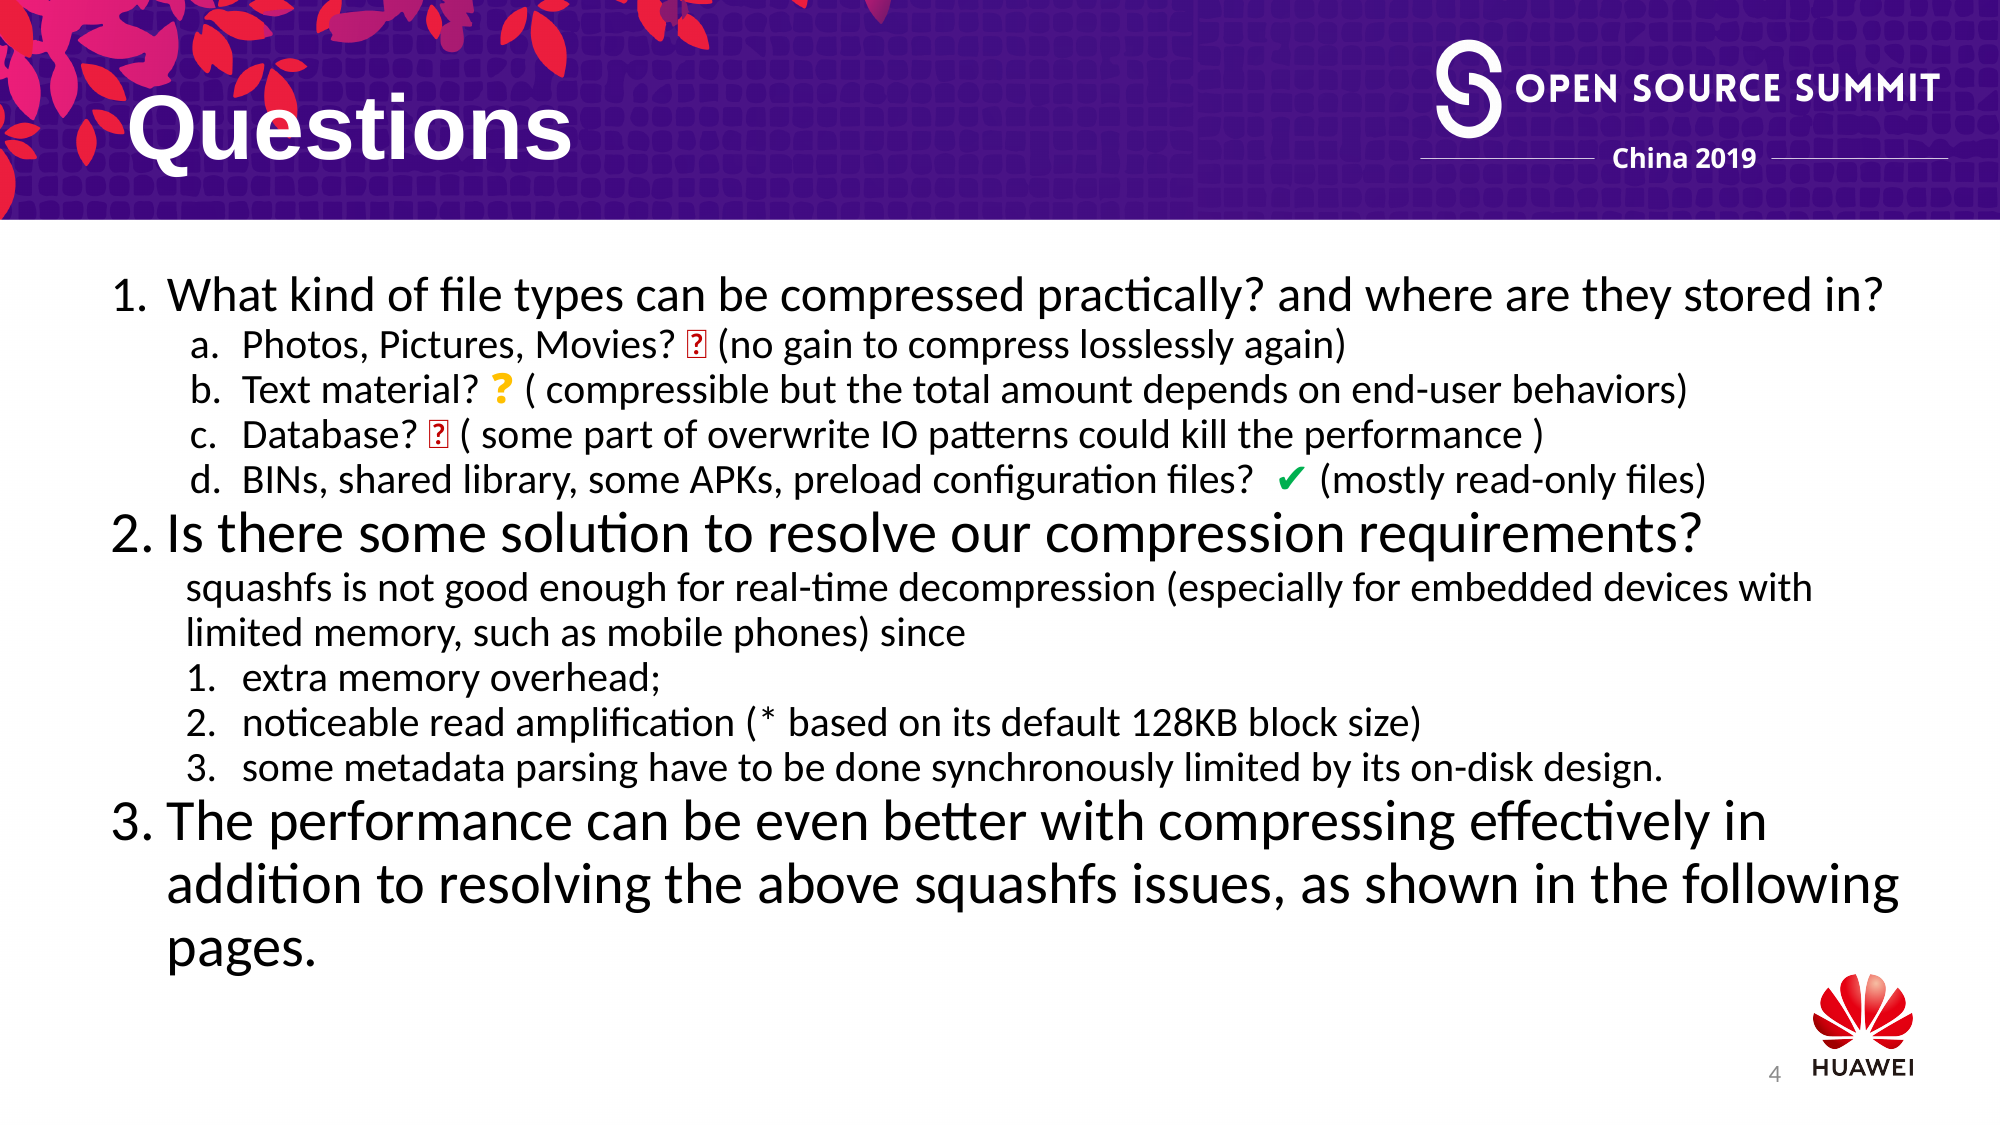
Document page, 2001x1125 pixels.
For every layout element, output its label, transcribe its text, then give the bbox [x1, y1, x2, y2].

text_box What kind of file types can be compressed practically? and where are they stored in? Photos, Pictures, Movies? ❌ (no gain to compress losslessly again) Text material? ❓ ( compressible but the total amount depends on end-user behaviors) Database? ❌ ( some part of overwrite IO patterns could kill the performance ) BINs, shared library, some APKs, preload configuration files? ✔️ (mostly read-only files) Is there some solution to resolve our compression requirements? squashfs is not good enough for real-time decompression (especially for embedded devices with limited memory, such as mobile phones) since extra memory overhead; noticeable read amplification (* based on its default 128KB block size) some metadata parsing have to be done synchronously limited by its on-disk design. The performance can be even better with compressing effectively in addition to resolving the above squashfs issues, as shown in the following pages. [76, 253, 1936, 1009]
text_box Questions [111, 72, 1300, 253]
picture [0, 0, 2000, 1125]
